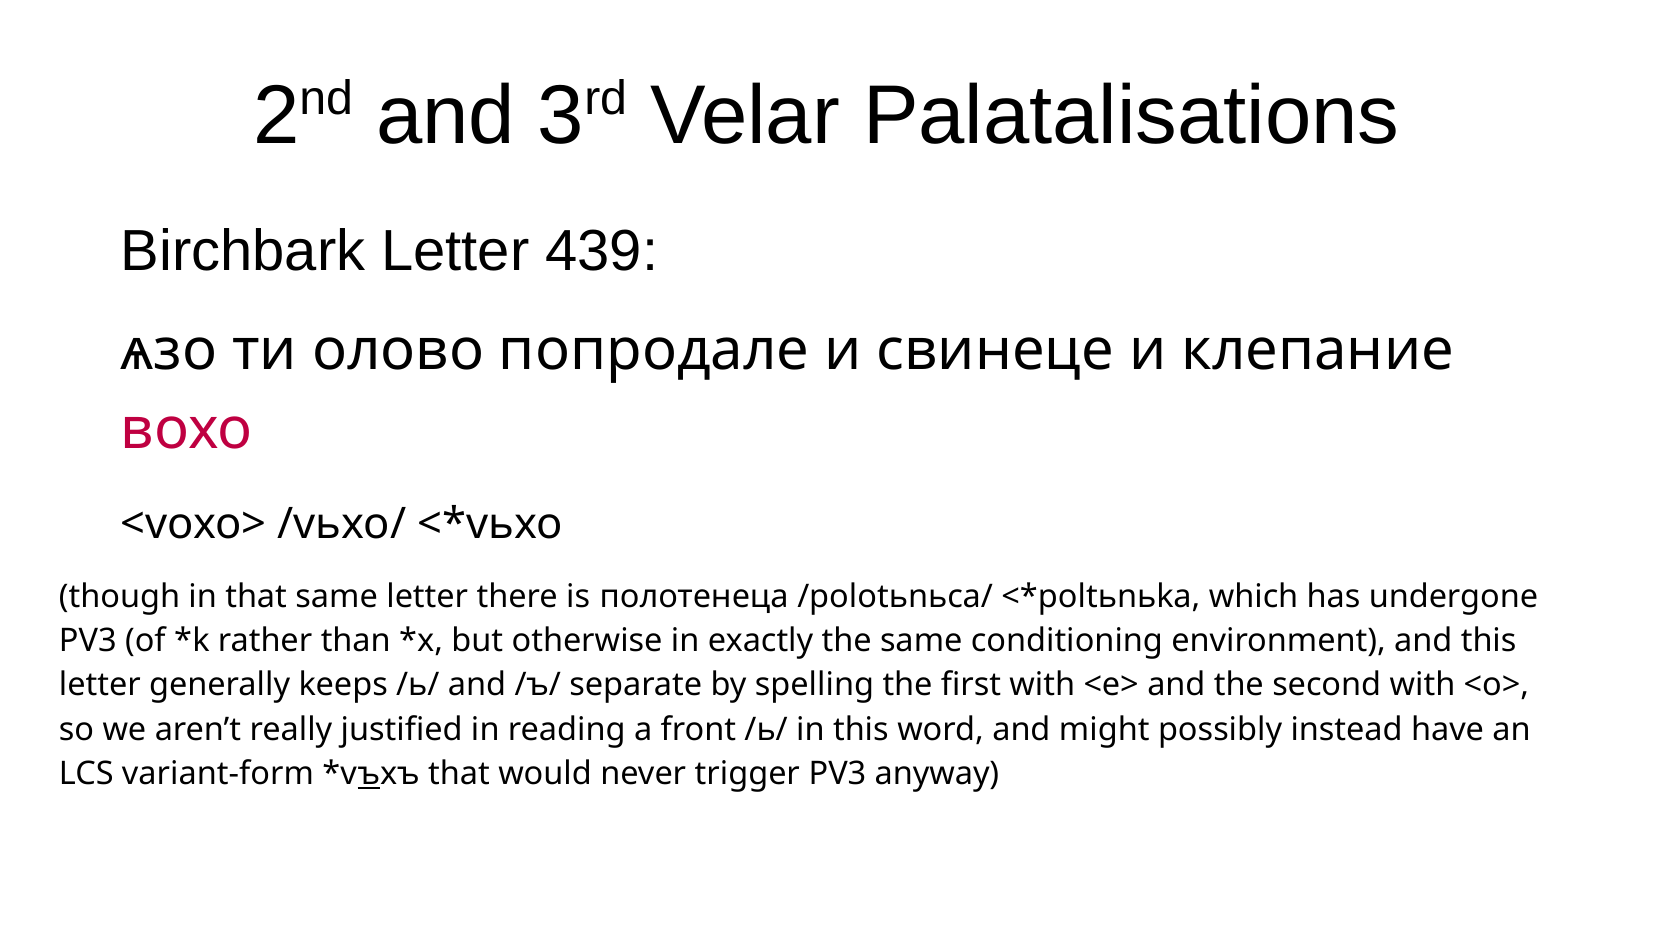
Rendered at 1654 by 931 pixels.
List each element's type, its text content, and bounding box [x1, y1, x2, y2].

title 2nd and 3rd Velar Palatalisations [82, 37, 1571, 193]
list Birchbark Letter 439: ѧзо ти олово попродале и свинеце и клепание вохо <voxo> /vьxo/ <*vьxo (though in that same letter there is полотенеца /polotьnьca/ <*poltьnьka, which has undergone PV3 (of *k rather than *x, but otherwise in exactly the same conditioning environment), and this letter generally keeps /ь/ and /ъ/ separate by spelling the first with <е> and the second with <o>, so we aren’t really justified in reading a front /ь/ in this word, and might possibly instead have an LCS variant-form *vъxъ that would never trigger PV3 anyway) [59, 217, 1571, 798]
